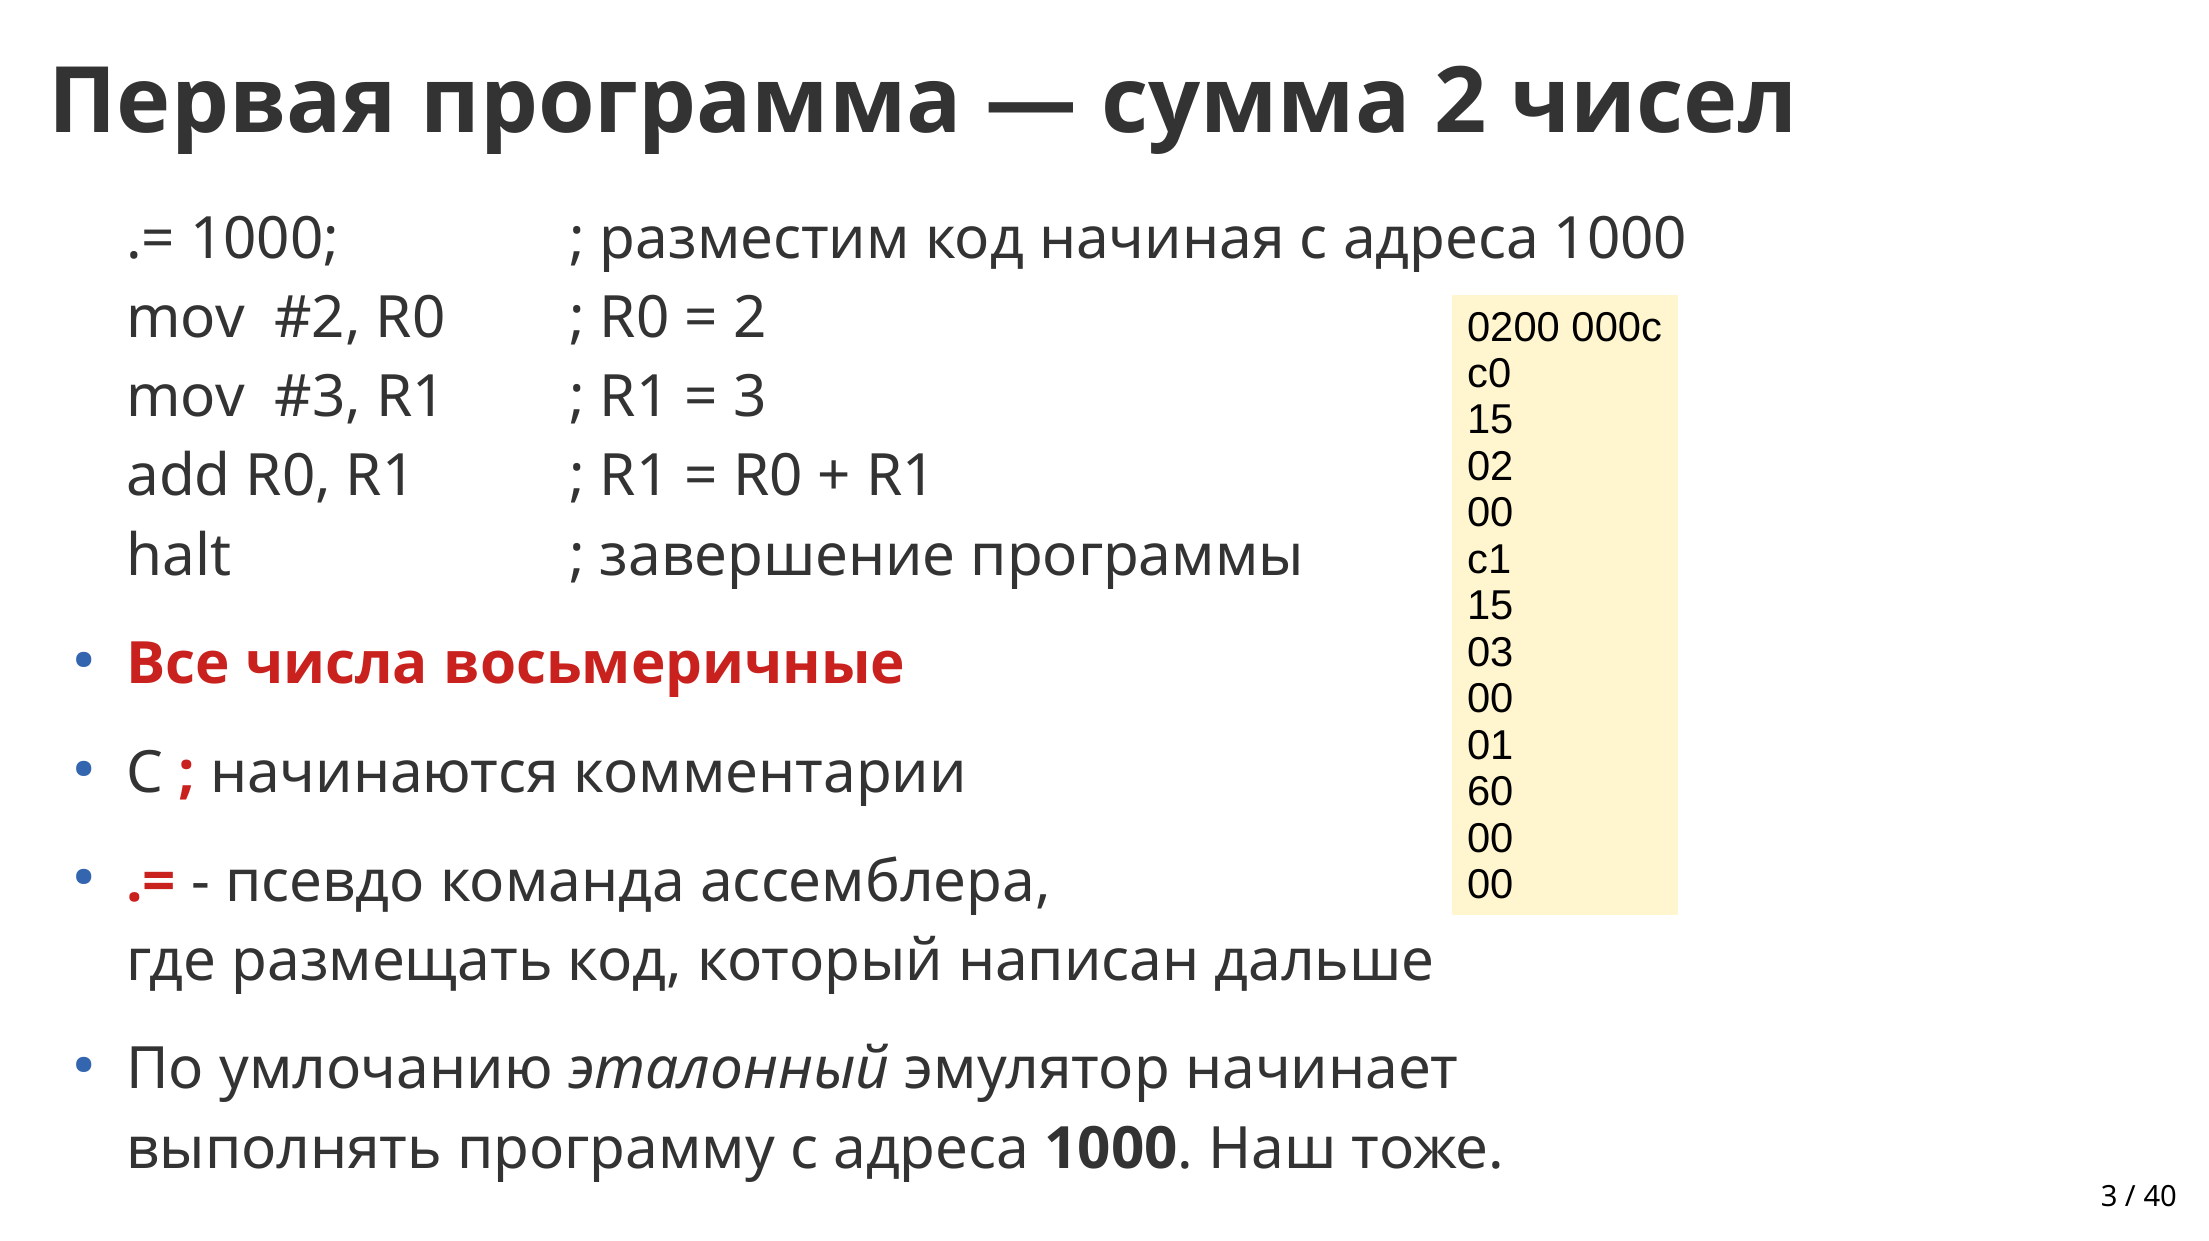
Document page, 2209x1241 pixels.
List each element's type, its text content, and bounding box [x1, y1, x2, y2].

text_box 0200 000c c0 15 02 00 c1 15 03 00 01 60 00 00 [1452, 295, 1678, 915]
list .= 1000; ; разместим код начиная с адреса 1000 mov #2, R0 ; R0 = 2 mov #3, R1 ; R1 = 3 add R0, R1 ; R1 = R0 + R1 halt ; завершение программы Все числа восьмеричные C ; начинаются комментарии .= - псевдо команда ассемблера, где размещать код, который написан дальше По умлочанию эталонный эмулятор начинает выполнять программу с адреса 1000. Наш тоже. [55, 195, 1975, 1177]
title Первая программа — сумма 2 чисел [48, 34, 2174, 160]
